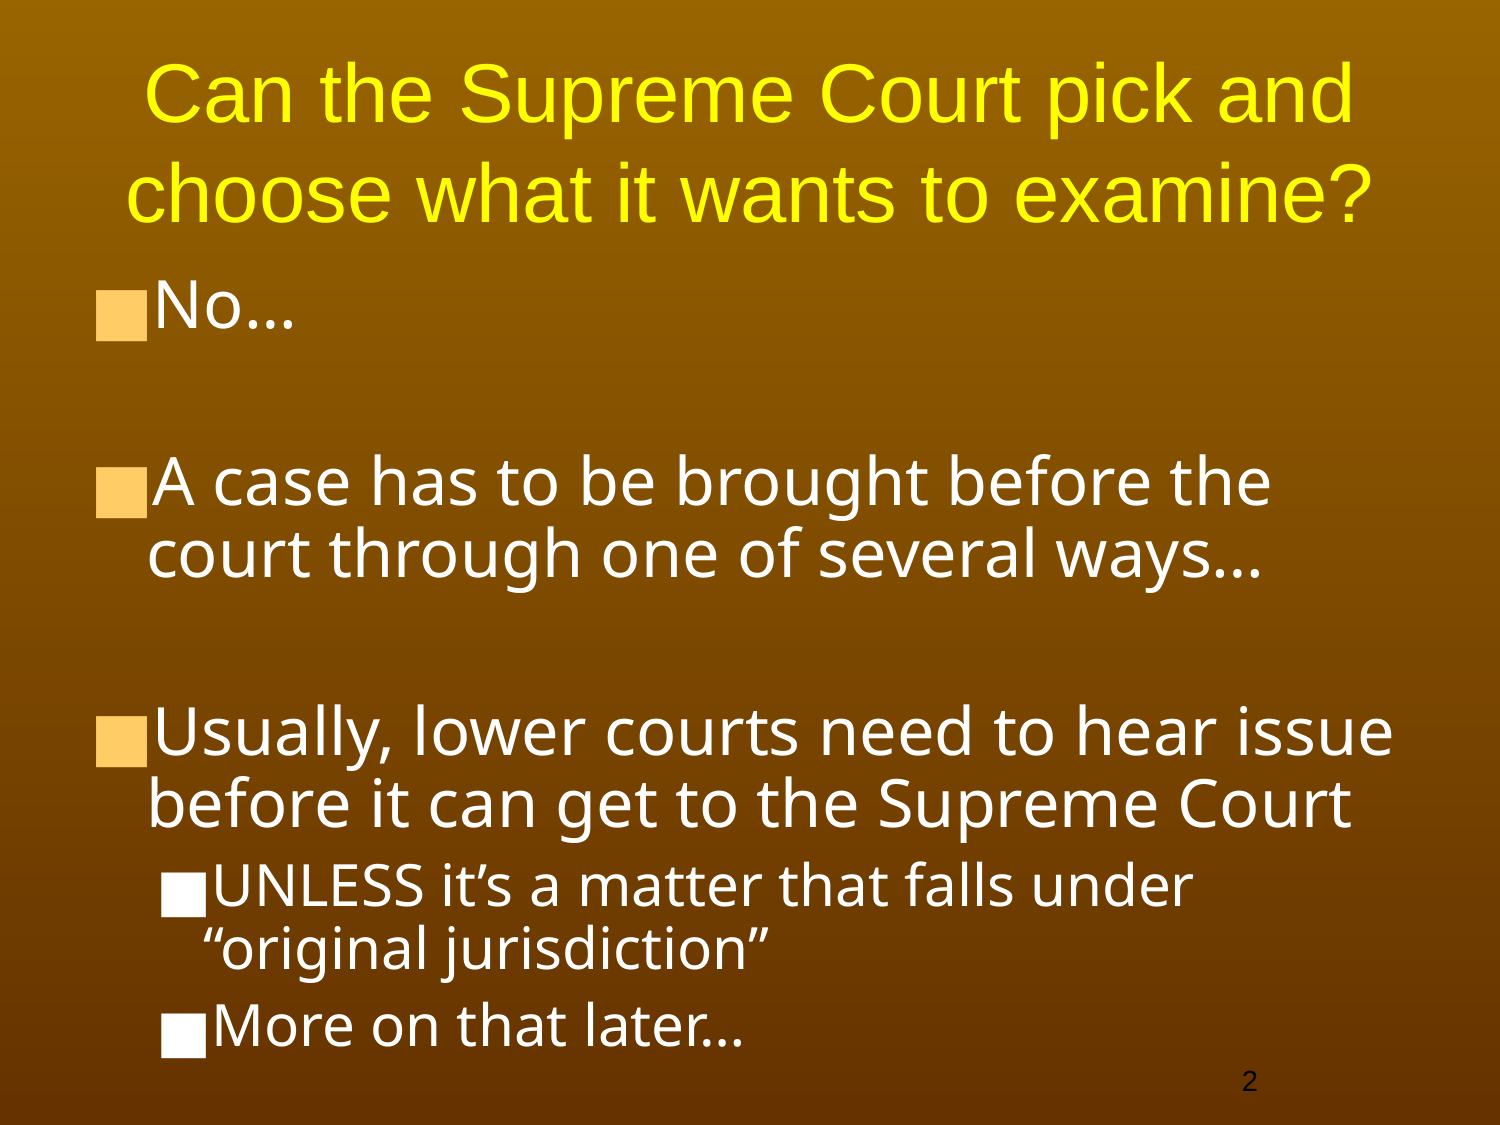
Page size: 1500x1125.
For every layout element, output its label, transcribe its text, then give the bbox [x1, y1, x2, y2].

title Can the Supreme Court pick and choose what it wants to examine? [75, 16, 1425, 262]
list No… A case has to be brought before the court through one of several ways… Usually, lower courts need to hear issue before it can get to the Supreme Court UNLESS it’s a matter that falls under “original jurisdiction” More on that later… [75, 262, 1425, 1125]
text_box <number> [1226, 1059, 1273, 1105]
